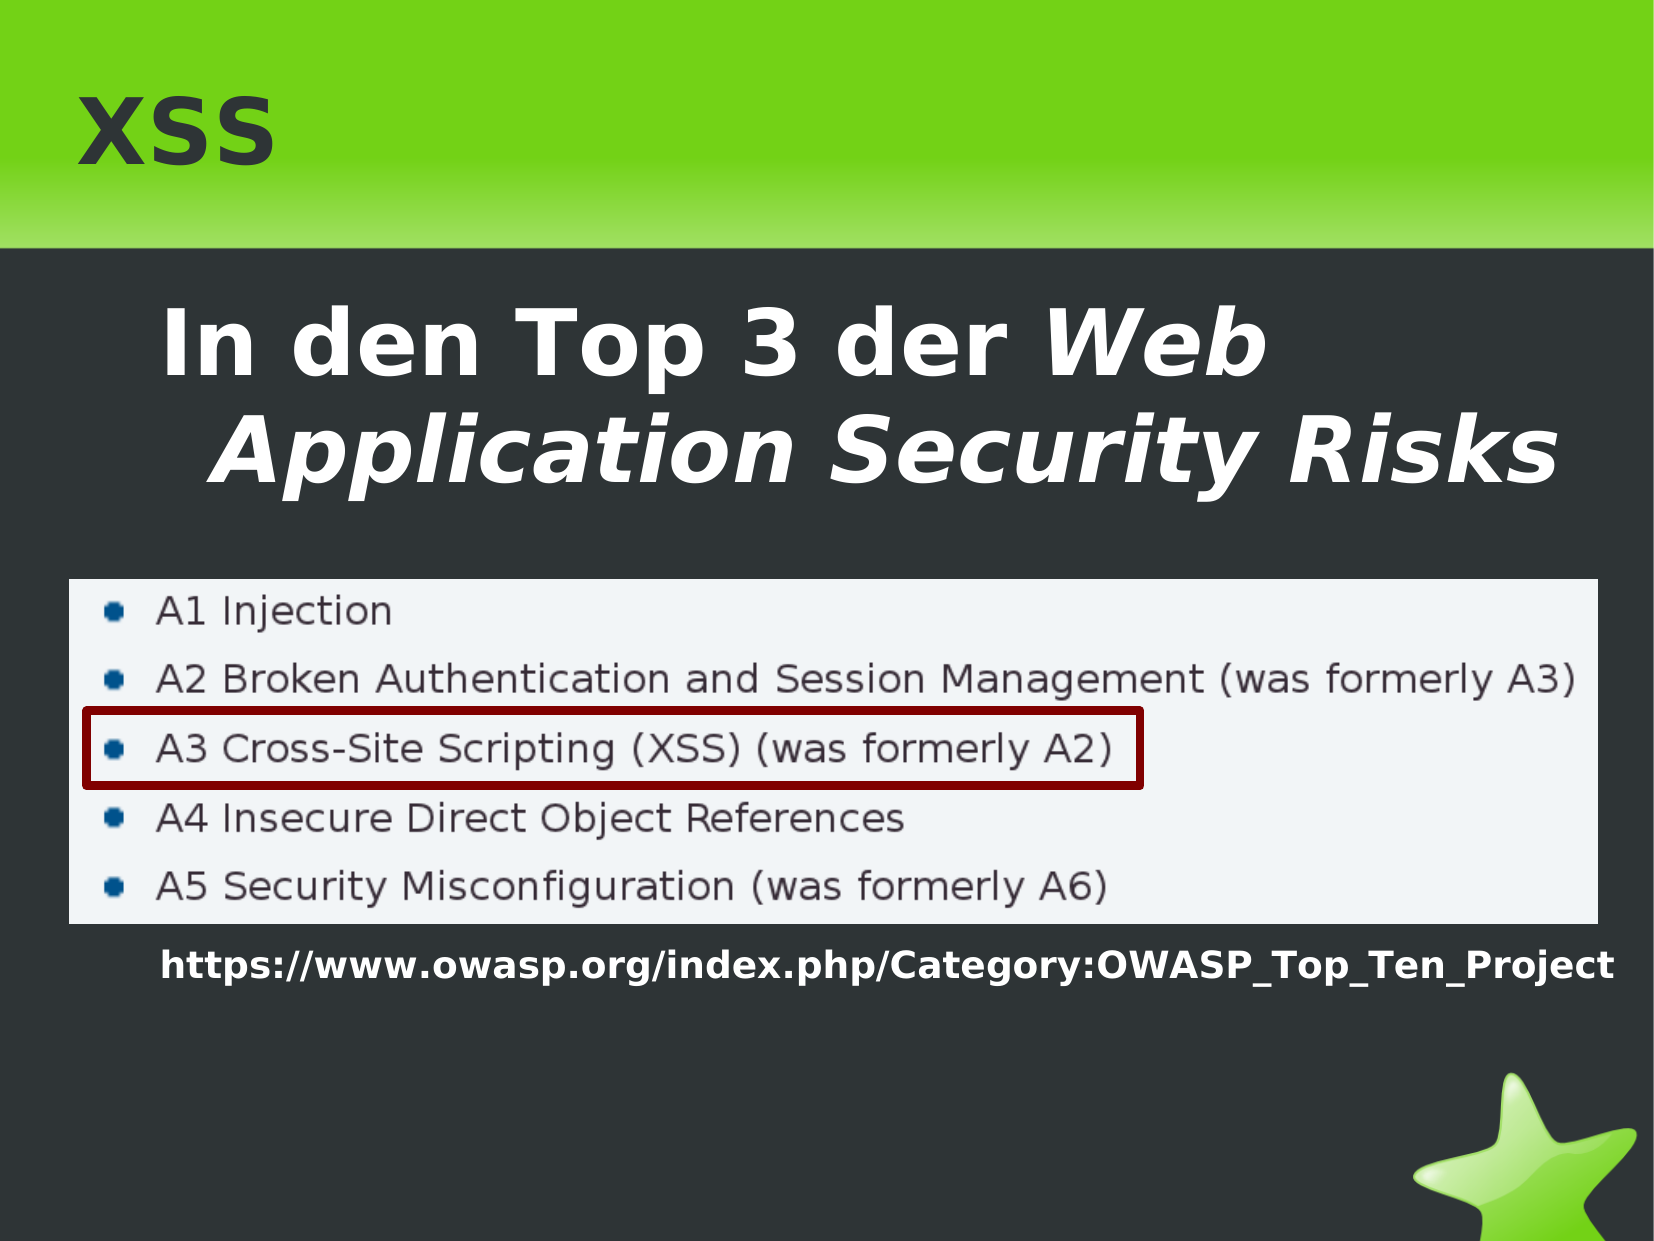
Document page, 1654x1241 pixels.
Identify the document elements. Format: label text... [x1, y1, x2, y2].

text_box [86, 710, 1141, 786]
list In den Top 3 der Web Application Security Risks https://www.owasp.org/index.php/Category:OWASP_Top_Ten_Project [70, 290, 1621, 1182]
title XSS [76, 29, 1565, 237]
picture [0, 0, 1654, 1241]
